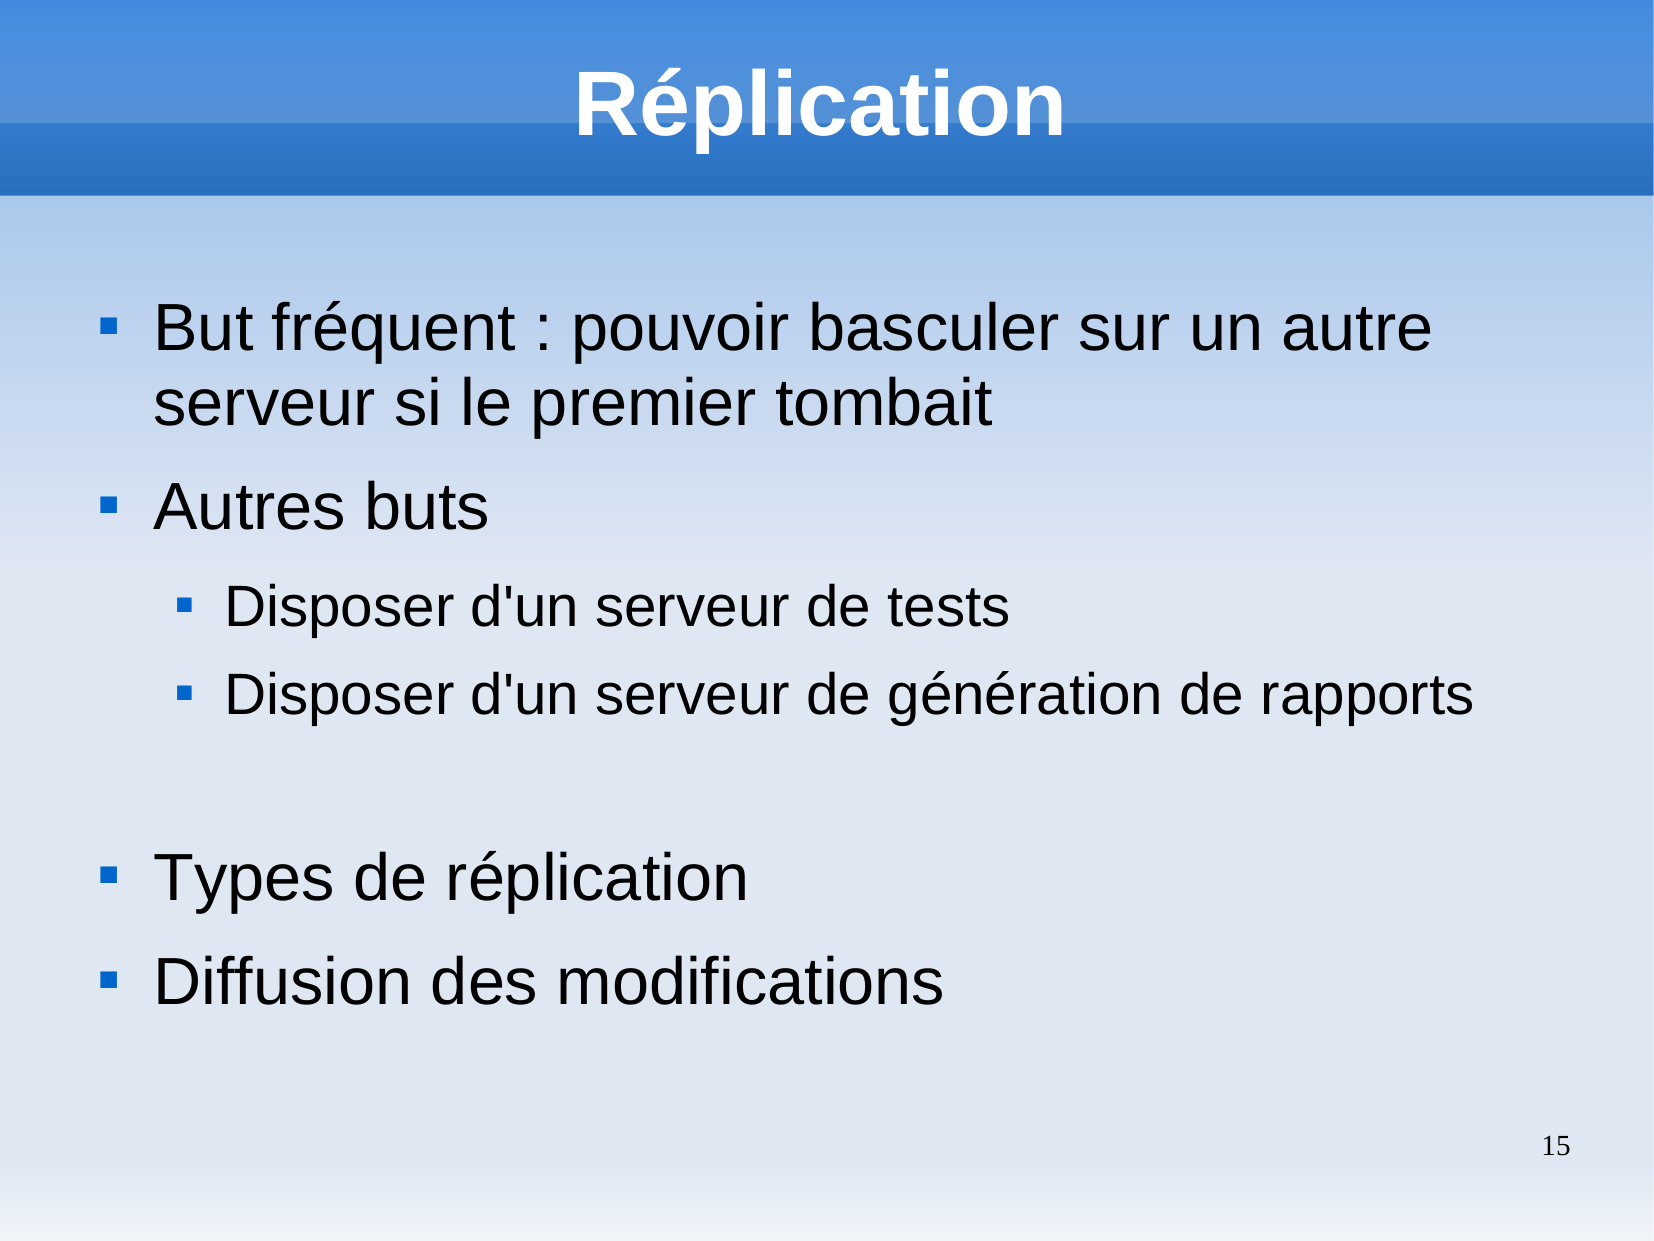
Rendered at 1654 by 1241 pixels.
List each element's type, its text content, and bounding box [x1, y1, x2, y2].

title Réplication [76, 0, 1565, 208]
list But fréquent : pouvoir basculer sur un autre serveur si le premier tombait Autres buts Disposer d'un serveur de tests Disposer d'un serveur de génération de rapports Types de réplication Diffusion des modifications [82, 290, 1571, 1109]
picture [0, 0, 1654, 1241]
